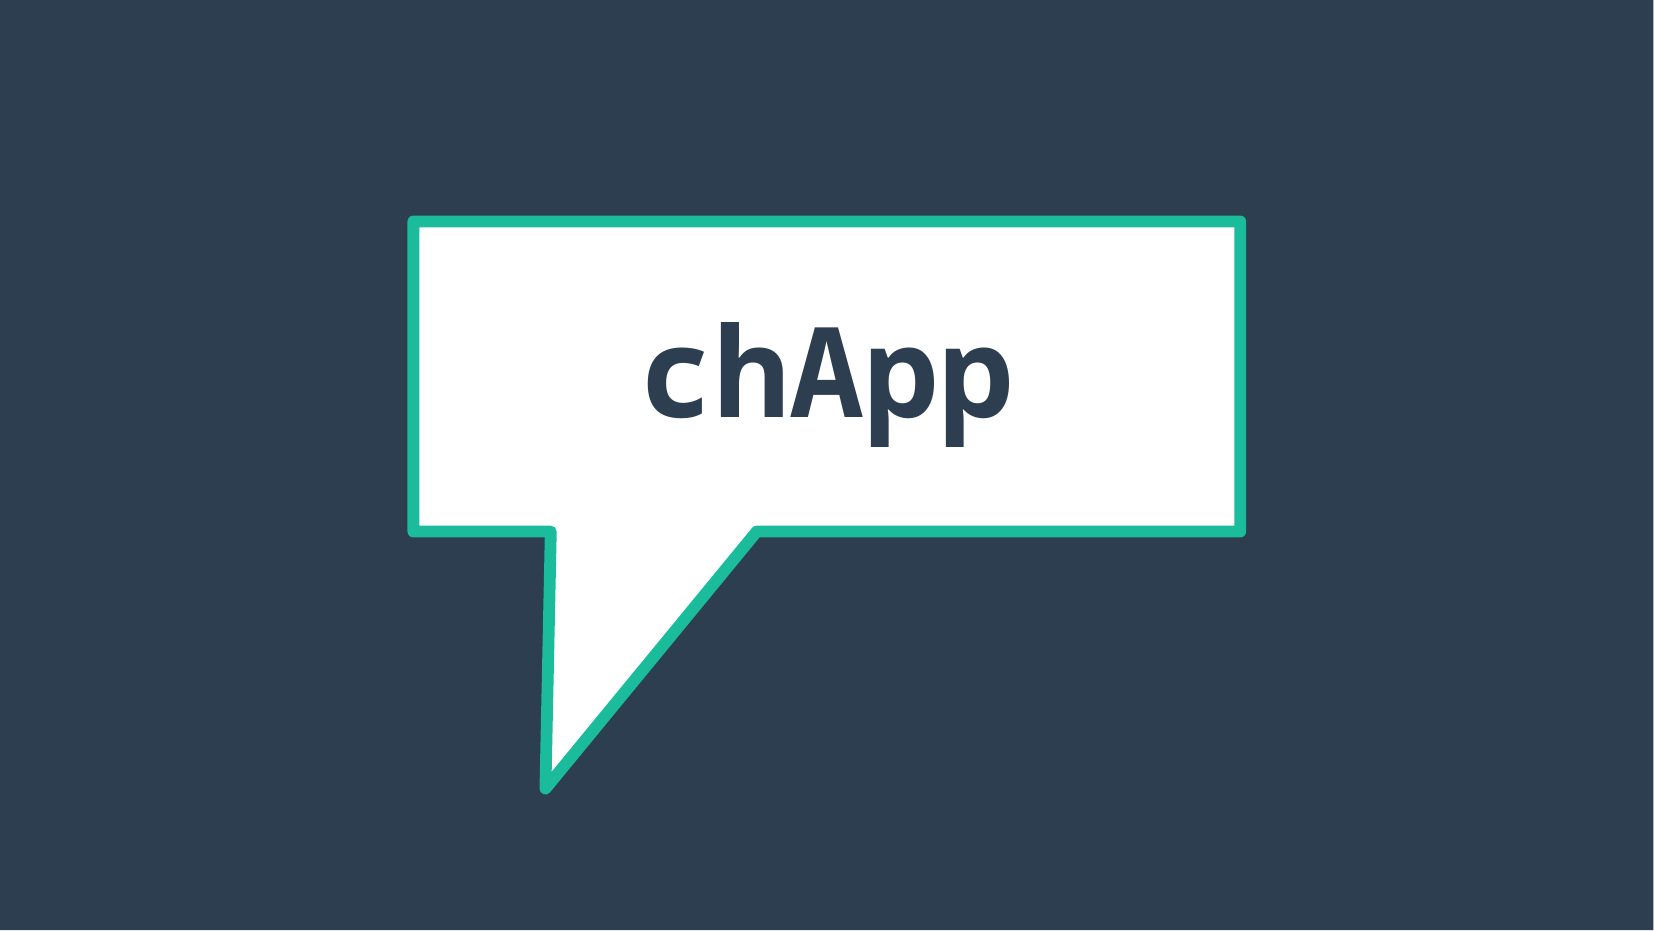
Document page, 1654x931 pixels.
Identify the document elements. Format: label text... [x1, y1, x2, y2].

title chApp [442, 236, 1211, 502]
